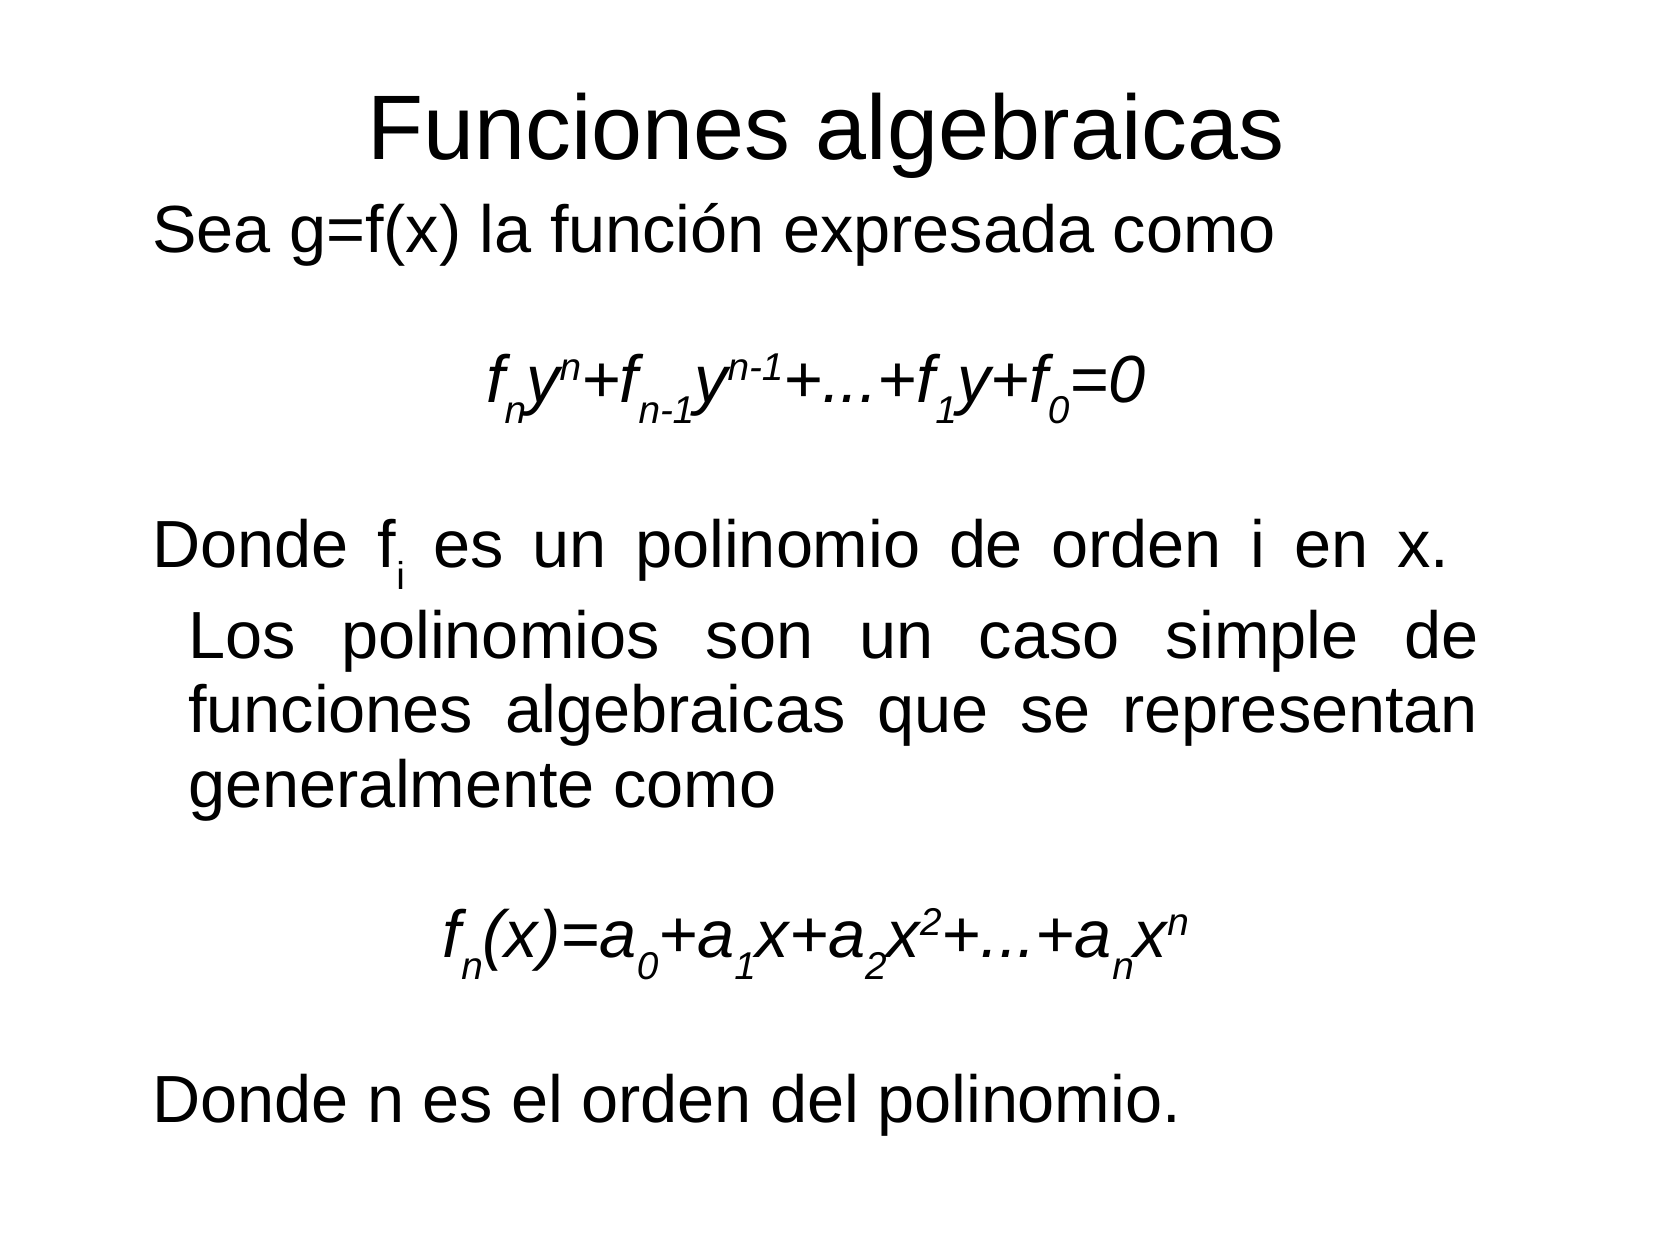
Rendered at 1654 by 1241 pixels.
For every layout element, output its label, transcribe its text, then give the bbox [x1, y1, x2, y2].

title Funciones algebraicas [82, 49, 1571, 207]
subtitle Sea g=f(x) la función expresada como fnyn+fn-1yn-1+...+f1y+f0=0 Donde fi es un polinomio de orden i en x. Los polinomios son un caso simple de funciones algebraicas que se representan generalmente como fn(x)=a0+a1x+a2x2+...+anxn Donde n es el orden del polinomio. [117, 191, 1479, 1137]
